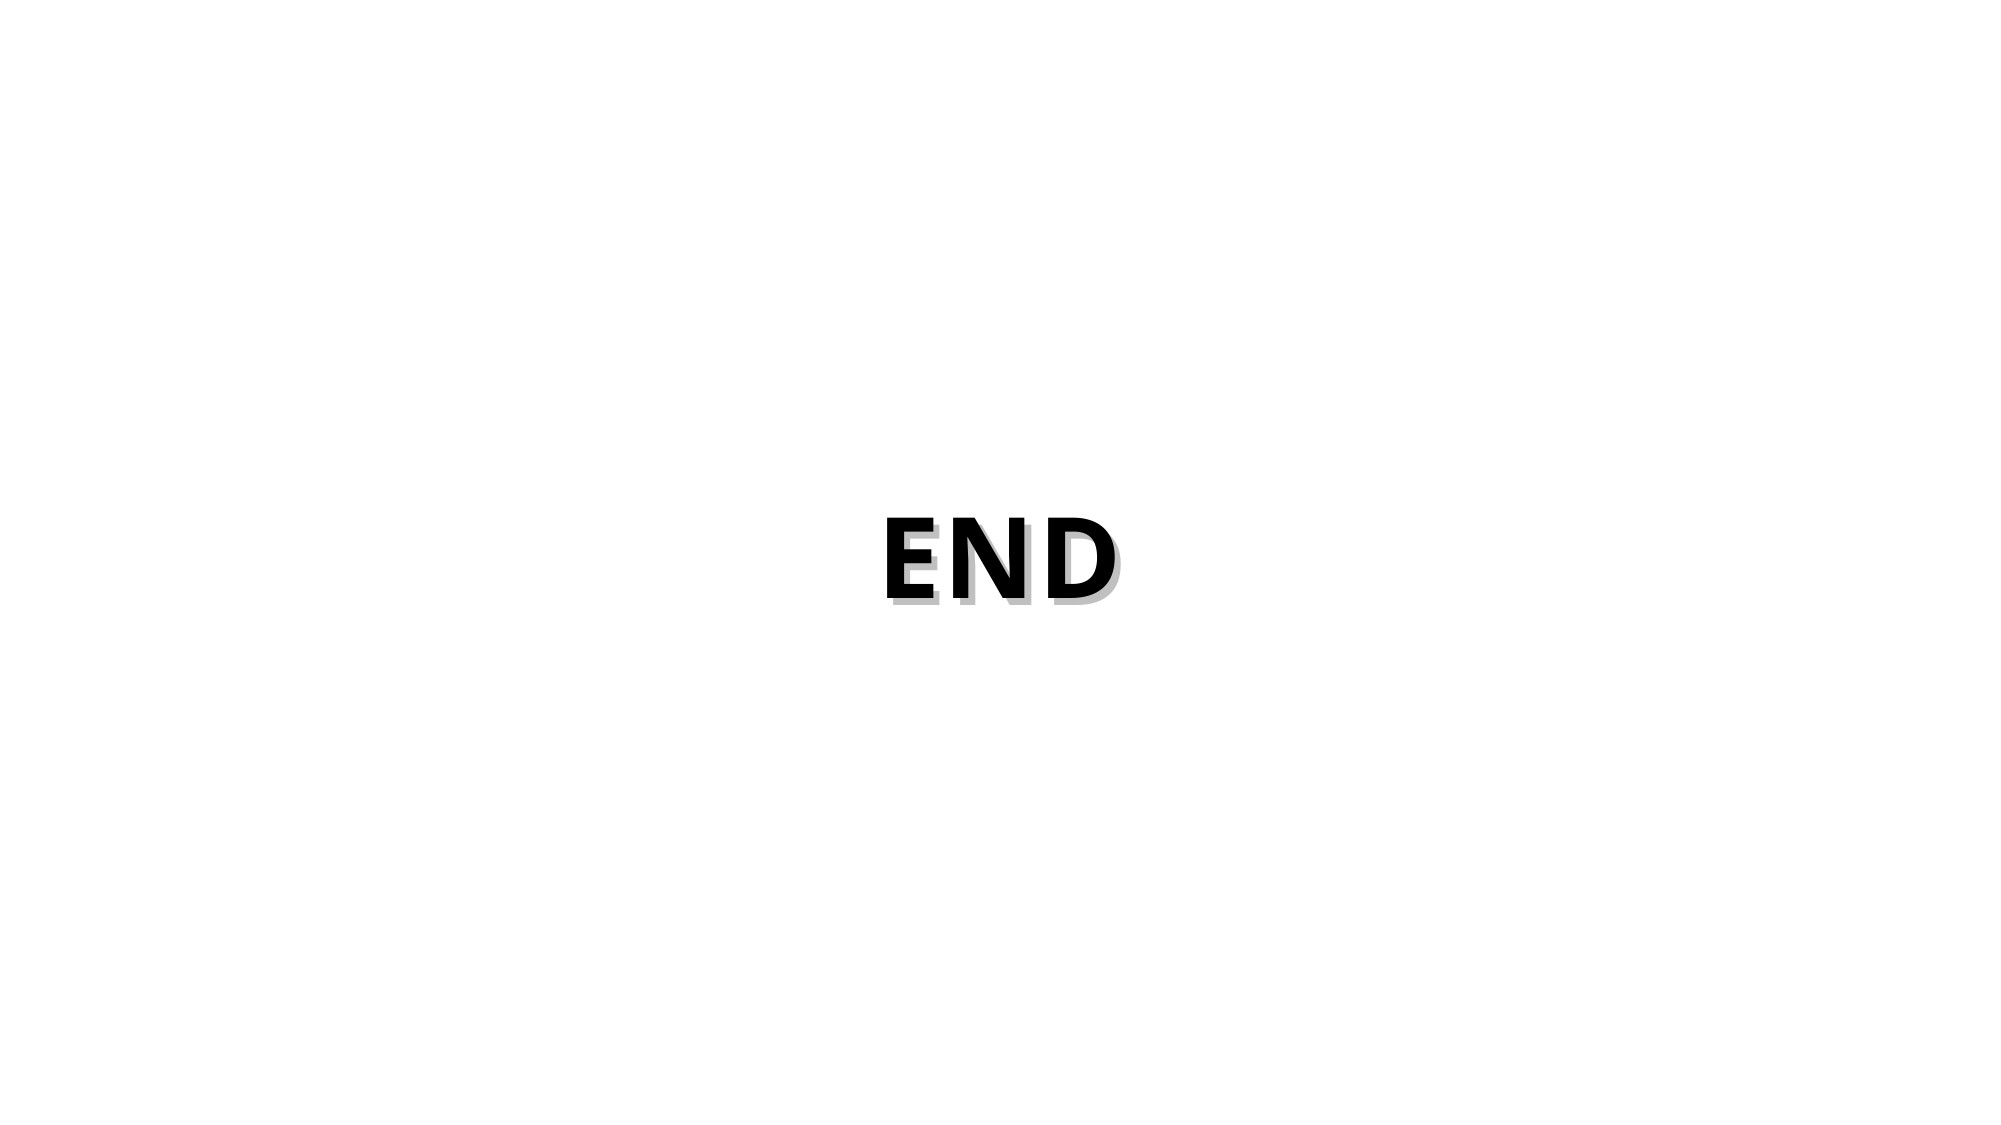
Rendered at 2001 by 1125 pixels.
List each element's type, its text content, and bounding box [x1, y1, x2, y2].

title END [736, 453, 1264, 672]
